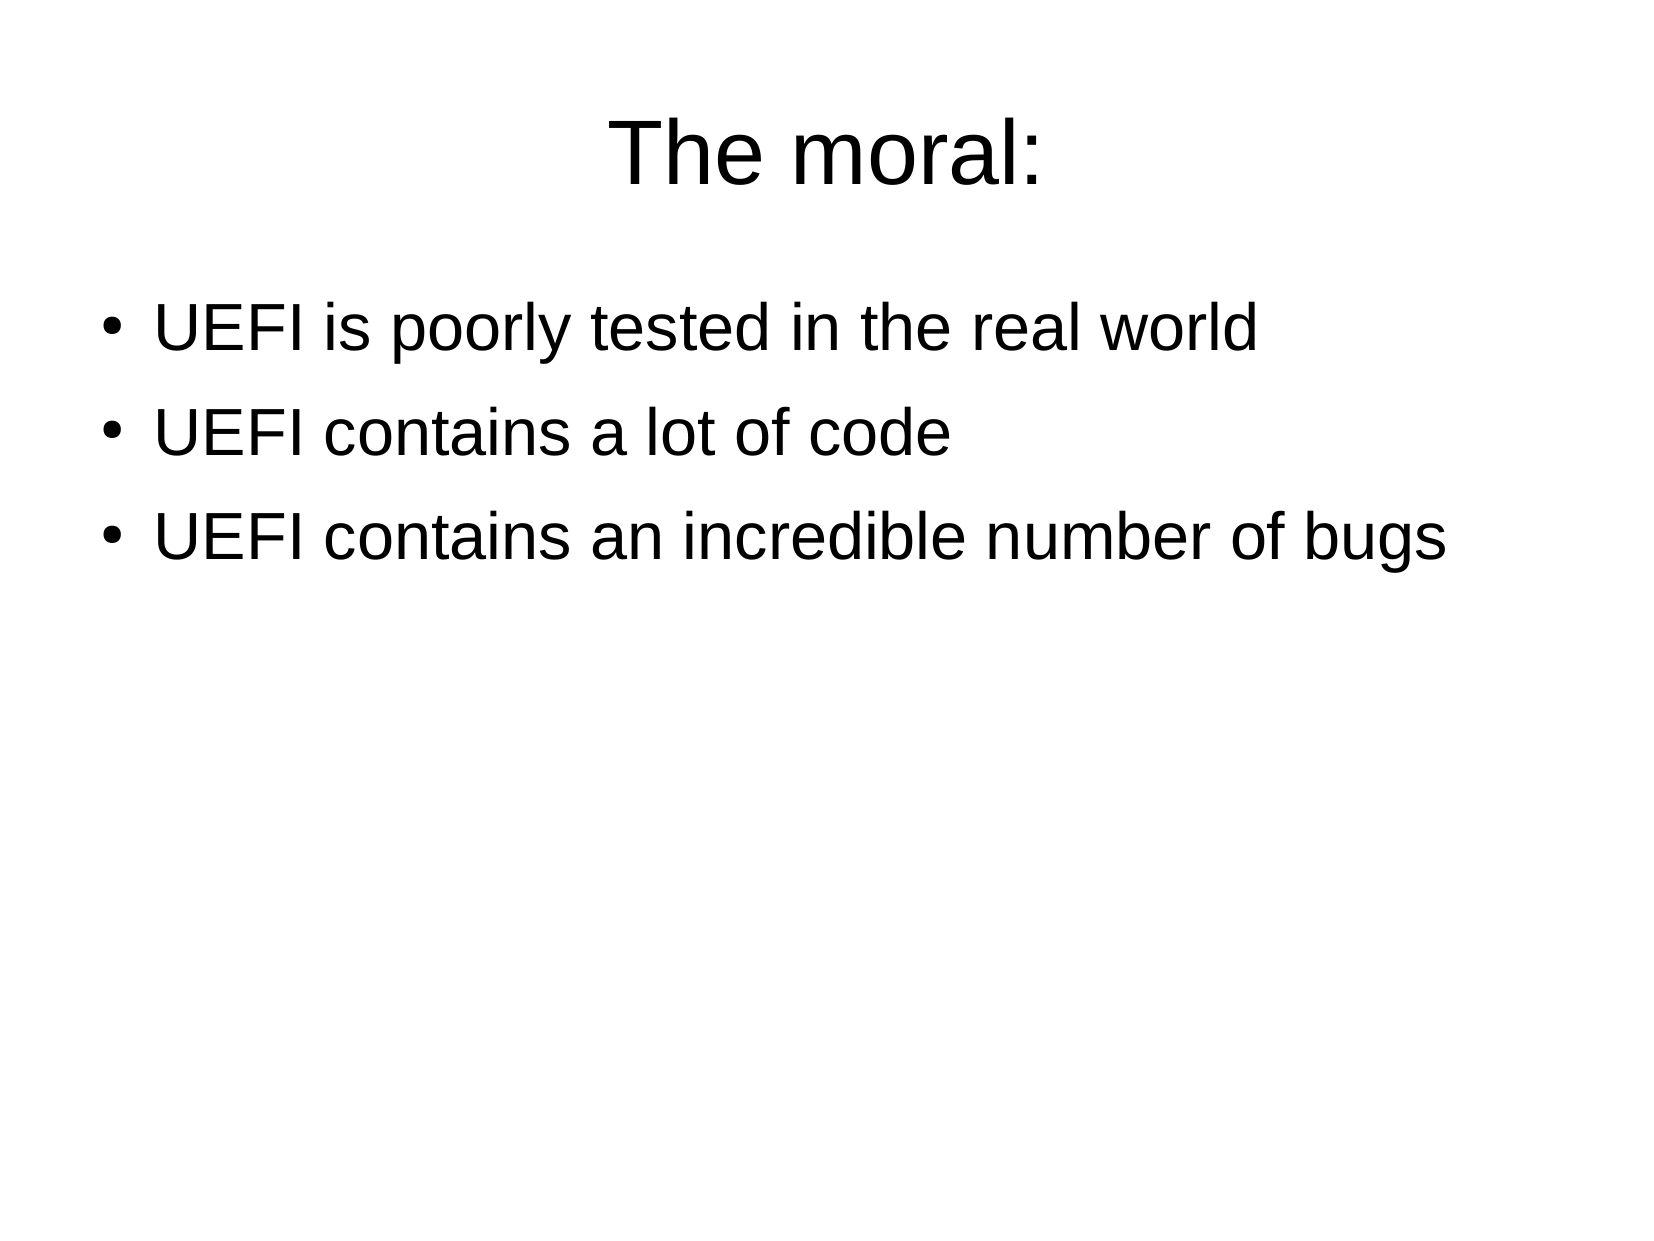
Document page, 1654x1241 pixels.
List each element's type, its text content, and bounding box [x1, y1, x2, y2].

title The moral: [82, 49, 1571, 257]
list UEFI is poorly tested in the real world UEFI contains a lot of code UEFI contains an incredible number of bugs [82, 290, 1571, 1109]
